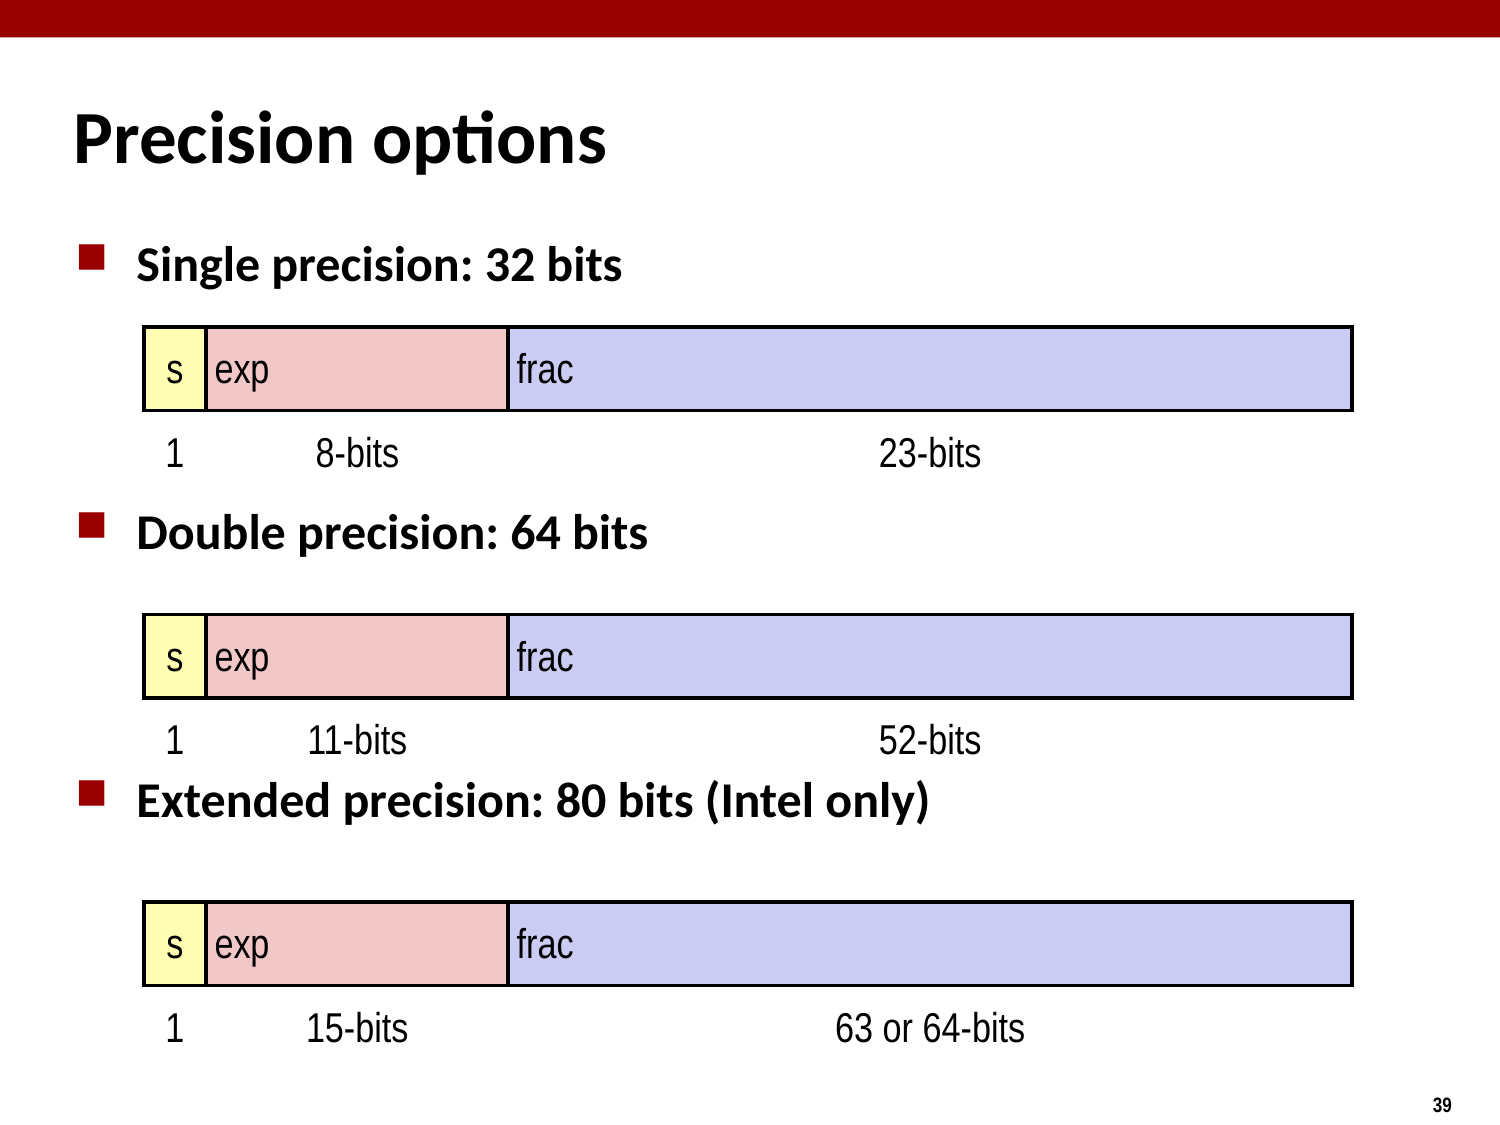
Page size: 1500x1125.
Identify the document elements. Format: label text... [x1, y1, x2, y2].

table_header frac [510, 329, 1350, 409]
table_header exp [208, 904, 506, 984]
table_cell 23-bits [508, 412, 1352, 494]
table_cell 52-bits [508, 700, 1352, 781]
table_header frac [510, 904, 1350, 984]
table_header s [146, 329, 204, 409]
table_cell 15-bits [206, 987, 508, 1069]
title Precision options [58, 71, 1304, 197]
table_cell 1 [144, 700, 206, 781]
table_header s [146, 904, 204, 984]
table_cell 11-bits [206, 700, 508, 781]
list Single precision: 32 bits Double precision: 64 bits Extended precision: 80 bits (Intel only) [65, 223, 1361, 1040]
table_header s [146, 616, 204, 696]
table_cell 8-bits [206, 412, 508, 494]
table_header frac [510, 616, 1350, 696]
table_header exp [208, 616, 506, 696]
table_header exp [208, 329, 506, 409]
table_cell 63 or 64-bits [508, 987, 1352, 1069]
table_cell 1 [144, 987, 206, 1069]
table_cell 1 [144, 412, 206, 494]
